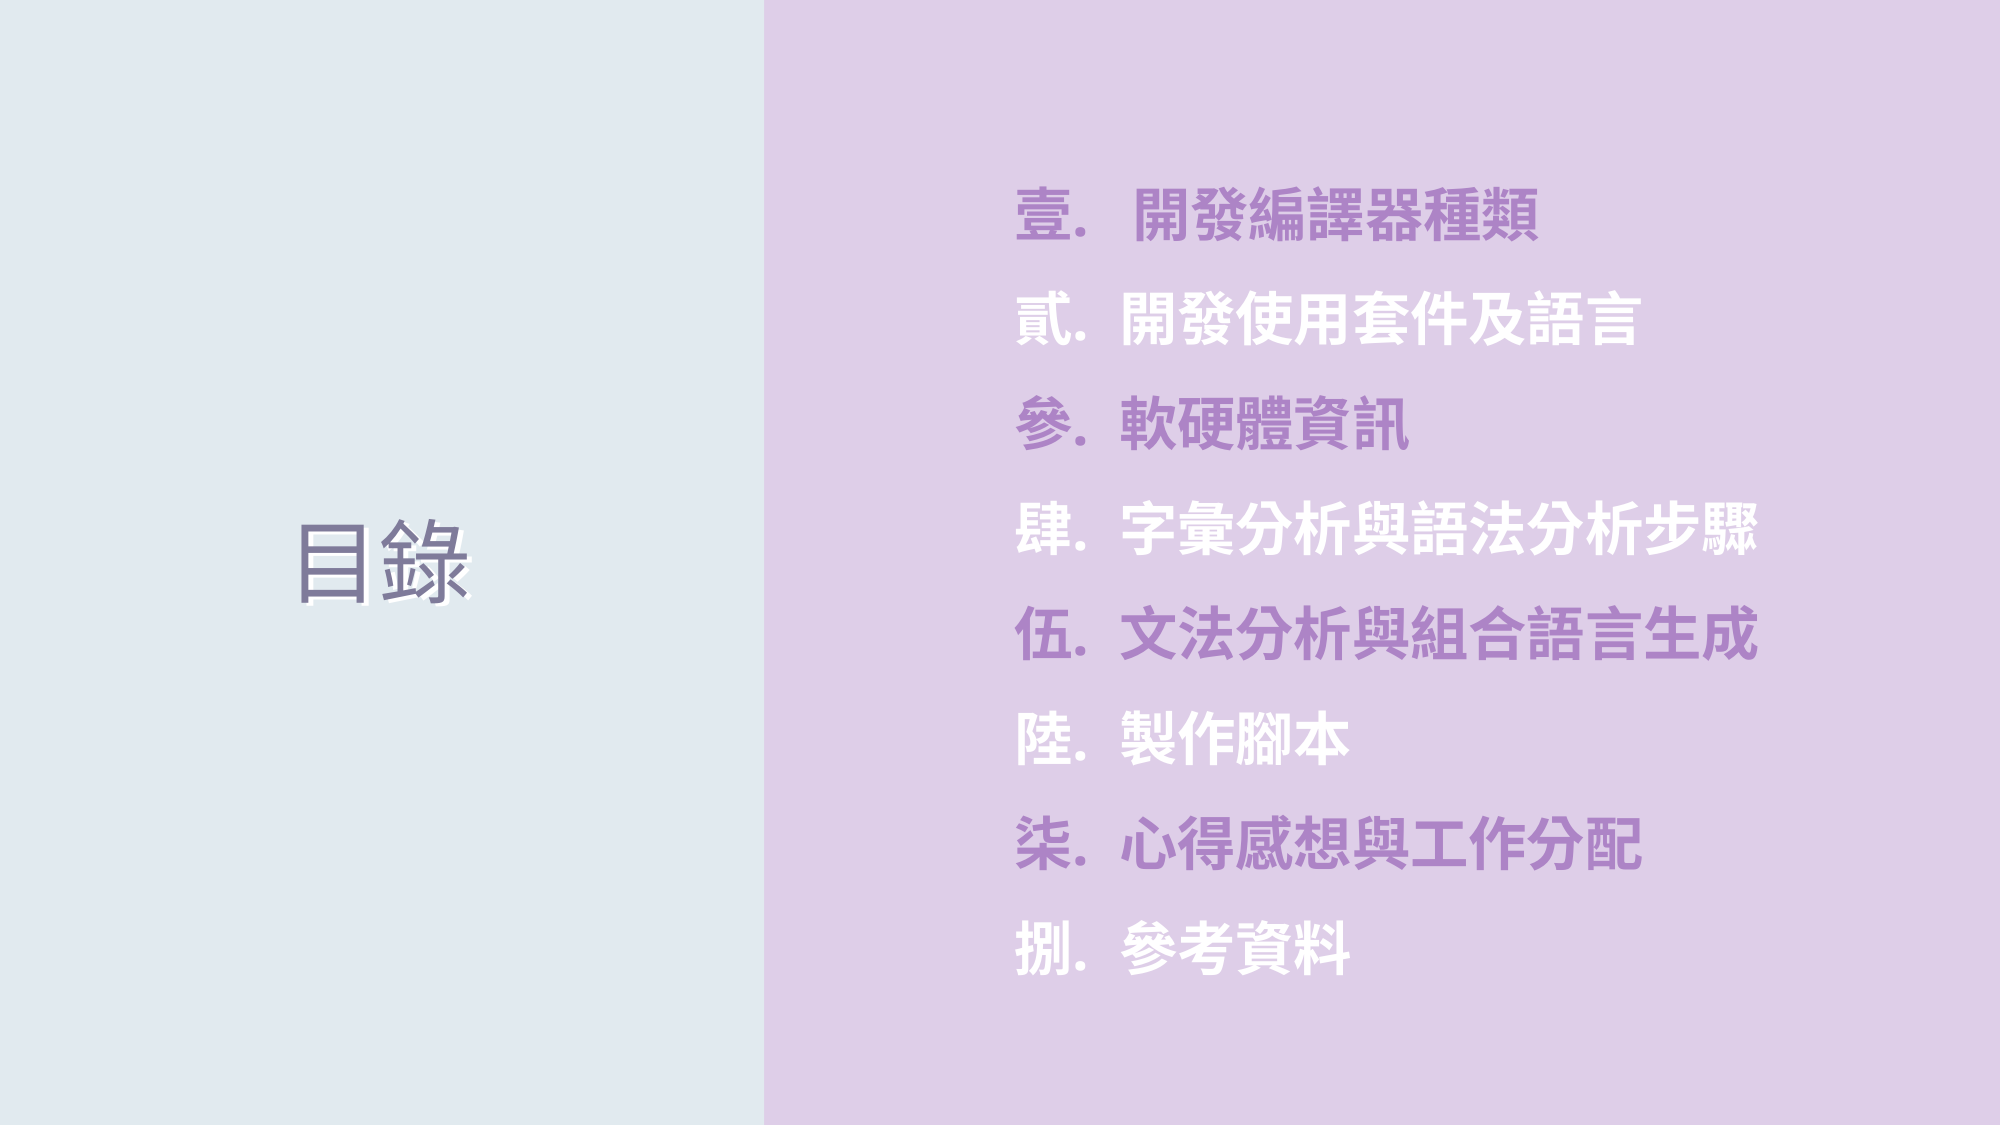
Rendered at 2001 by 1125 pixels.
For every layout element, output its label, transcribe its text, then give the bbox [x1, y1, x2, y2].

text_box 開發編譯器種類 開發使用套件及語言 軟硬體資訊 字彙分析與語法分析步驟 文法分析與組合語言生成 製作腳本 心得感想與工作分配 參考資料 [999, 135, 1825, 990]
text_box 目錄 [186, 500, 583, 626]
text_box 目錄 [181, 497, 578, 623]
text_box [0, 0, 765, 1125]
